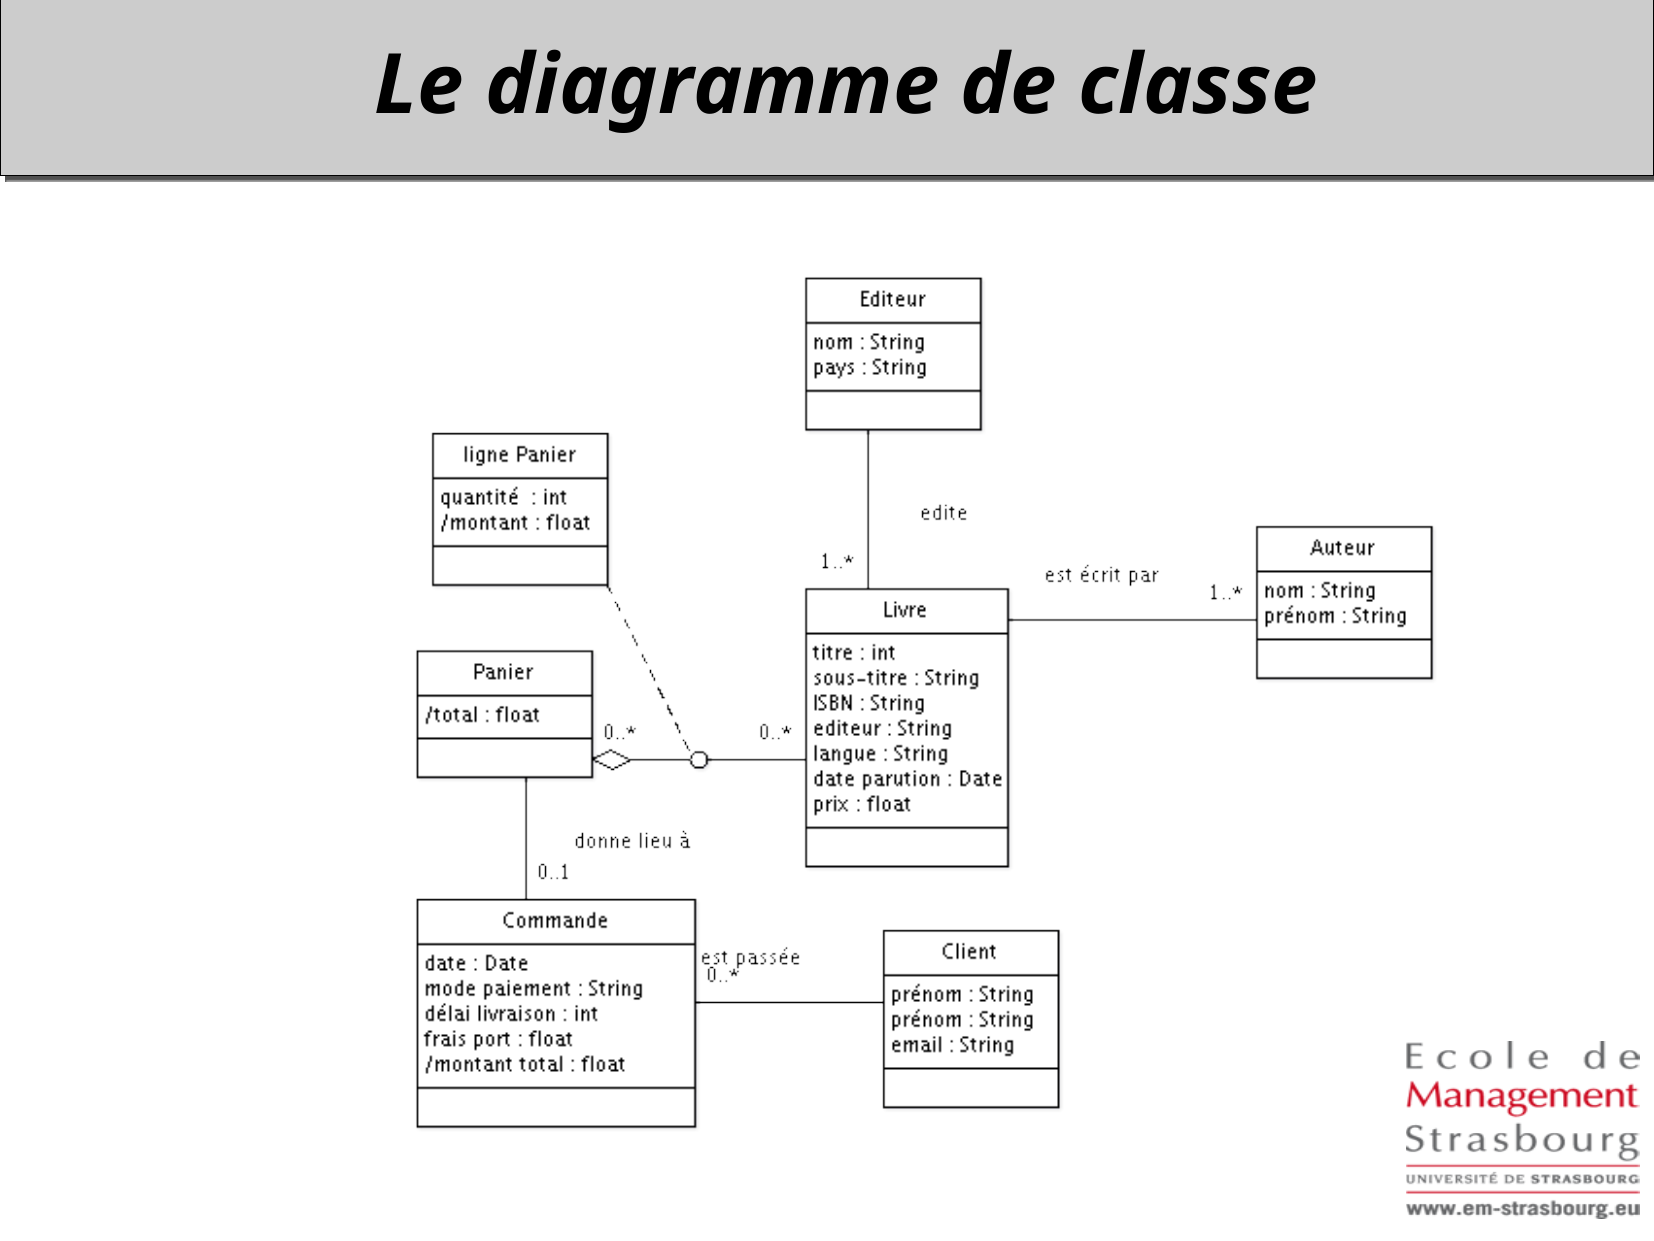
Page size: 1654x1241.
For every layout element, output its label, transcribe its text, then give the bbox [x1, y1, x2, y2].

picture [409, 270, 1640, 1219]
title Le diagramme de classe [140, 30, 1553, 247]
